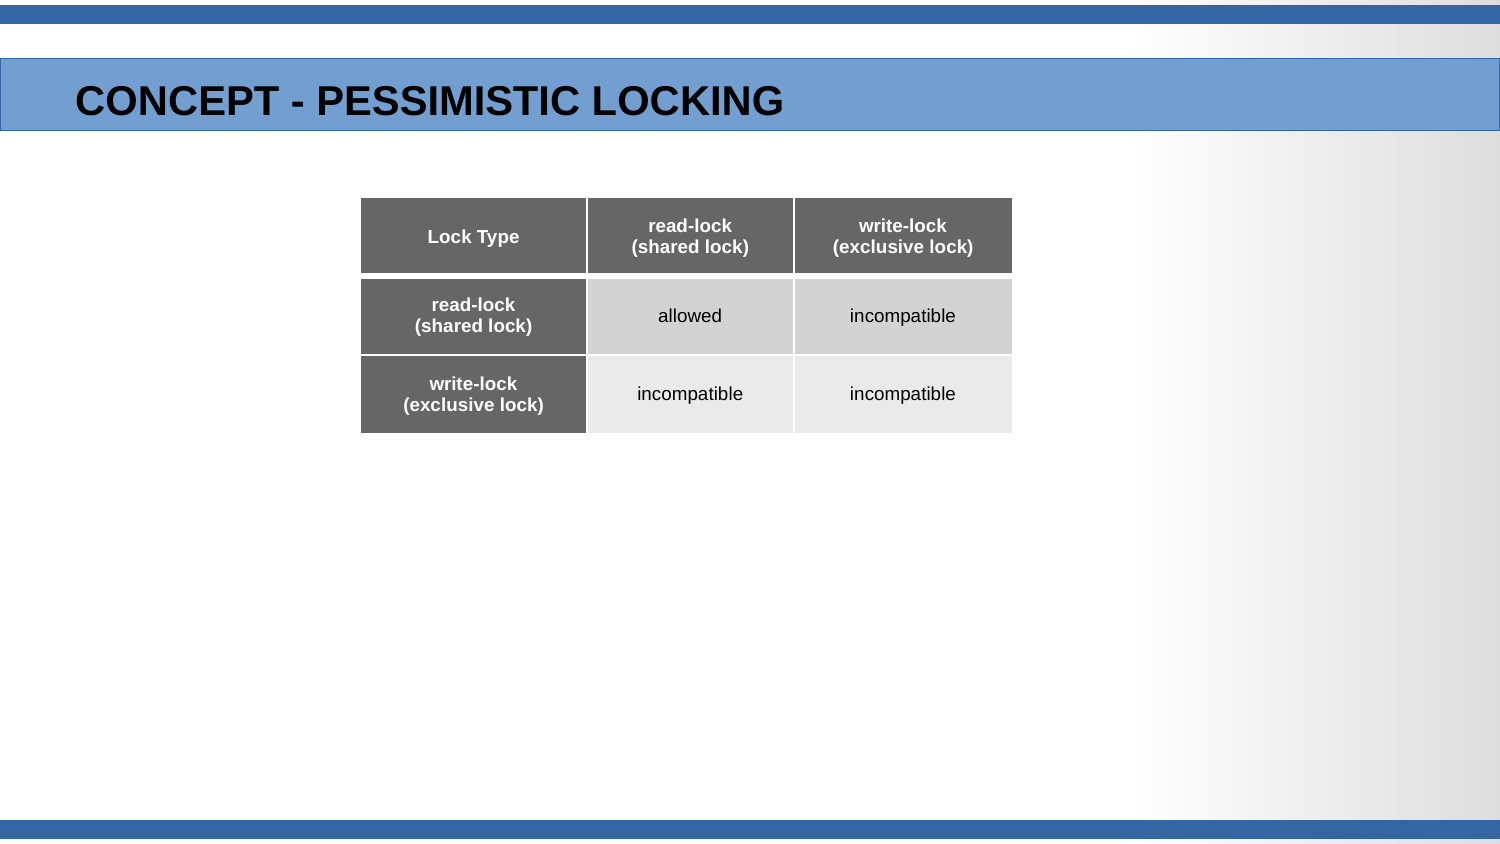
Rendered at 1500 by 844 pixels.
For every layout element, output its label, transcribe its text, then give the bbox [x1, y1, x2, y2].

table_header write-lock (exclusive lock) [795, 198, 1012, 273]
table_cell read-lock (shared lock) [361, 279, 586, 354]
table_header Lock Type [361, 198, 586, 273]
title CONCEpt - Pessimistic Locking [63, 52, 1199, 151]
table_cell incompatible [795, 279, 1012, 354]
table_cell write-lock (exclusive lock) [361, 356, 586, 433]
table_cell incompatible [588, 356, 793, 433]
table_header read-lock (shared lock) [588, 198, 793, 273]
table_cell incompatible [795, 356, 1012, 433]
table_cell allowed [588, 279, 793, 354]
